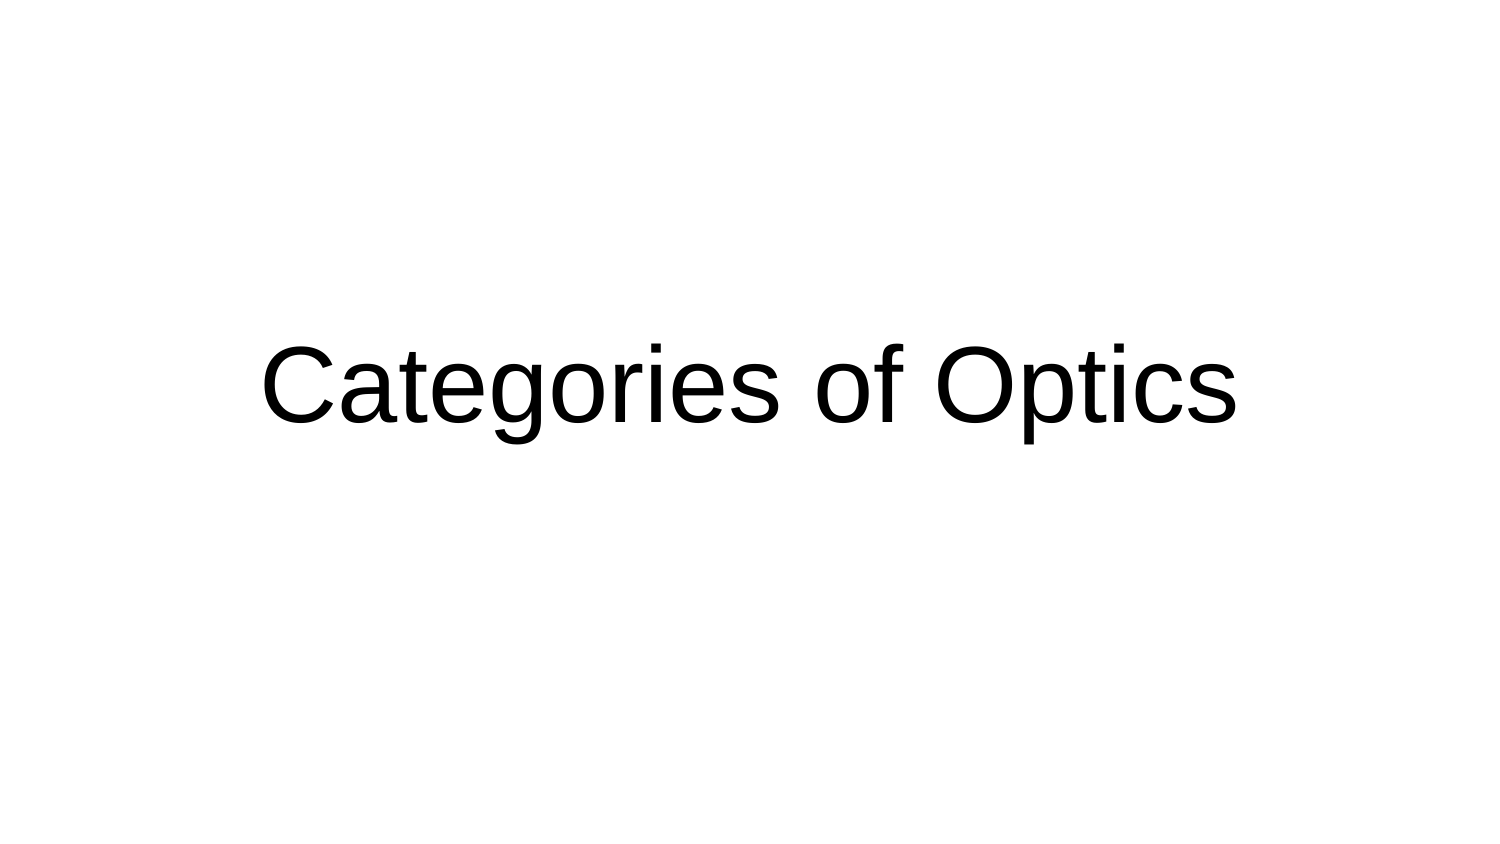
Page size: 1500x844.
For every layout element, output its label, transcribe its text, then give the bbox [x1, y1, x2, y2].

title Categories of Optics [51, 122, 1449, 459]
